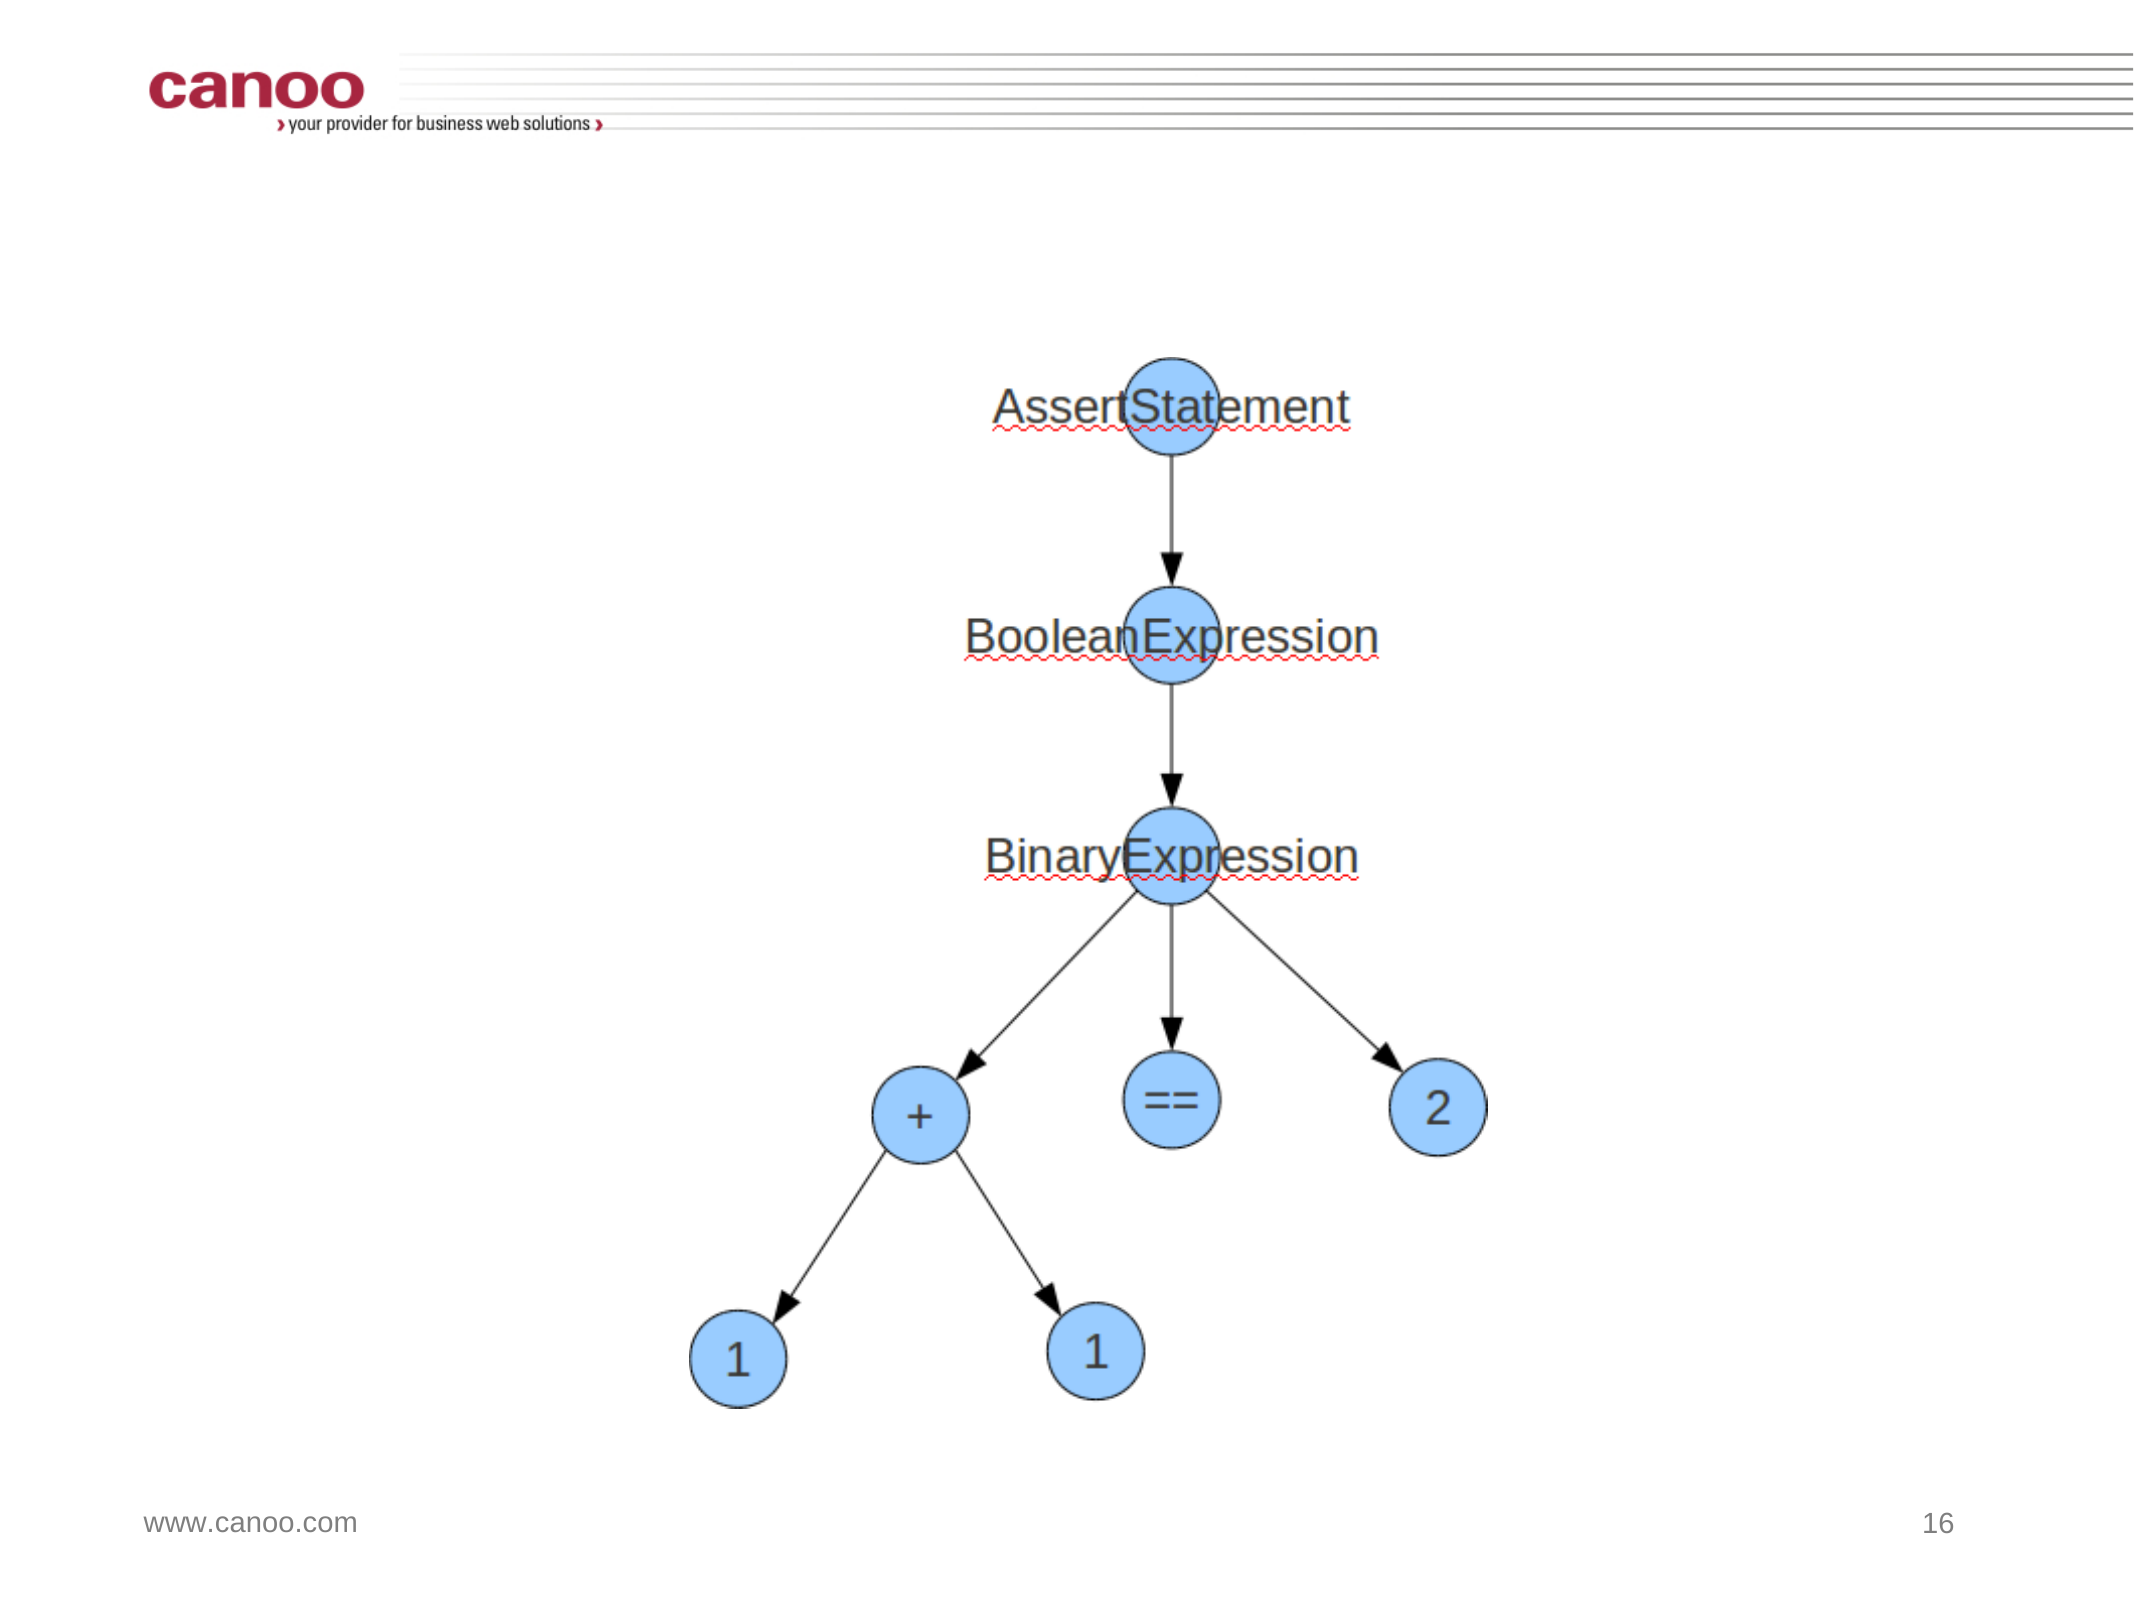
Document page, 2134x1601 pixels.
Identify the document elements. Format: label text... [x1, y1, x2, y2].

text_box <number> [1912, 1496, 1965, 1547]
picture [0, 21, 2134, 188]
picture [689, 357, 1488, 1409]
